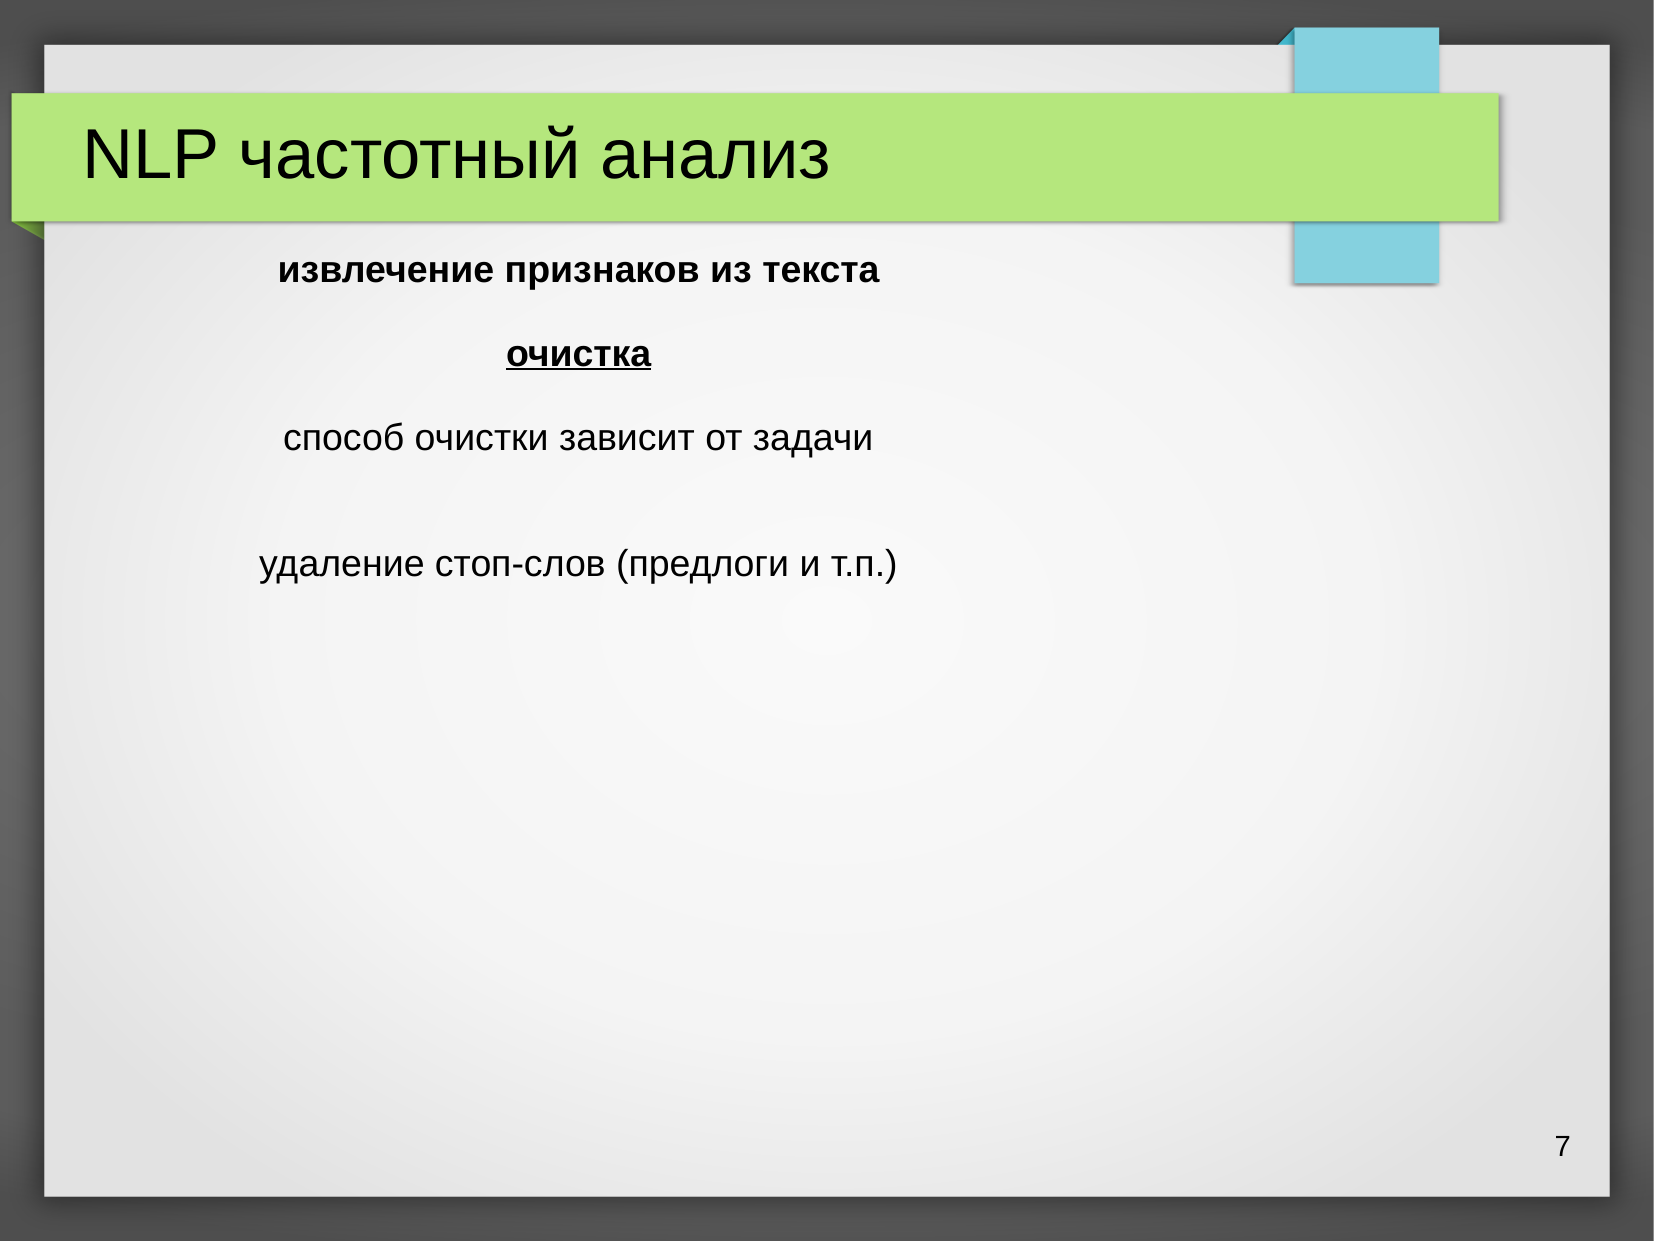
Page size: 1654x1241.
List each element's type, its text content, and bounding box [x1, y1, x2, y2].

text_box извлечение признаков из текста очистка способ очистки зависит от задачи удаление стоп-слов (предлоги и т.п.) [94, 248, 1063, 1111]
picture [0, 0, 1654, 1241]
title NLP частотный анализ [82, 118, 1406, 189]
